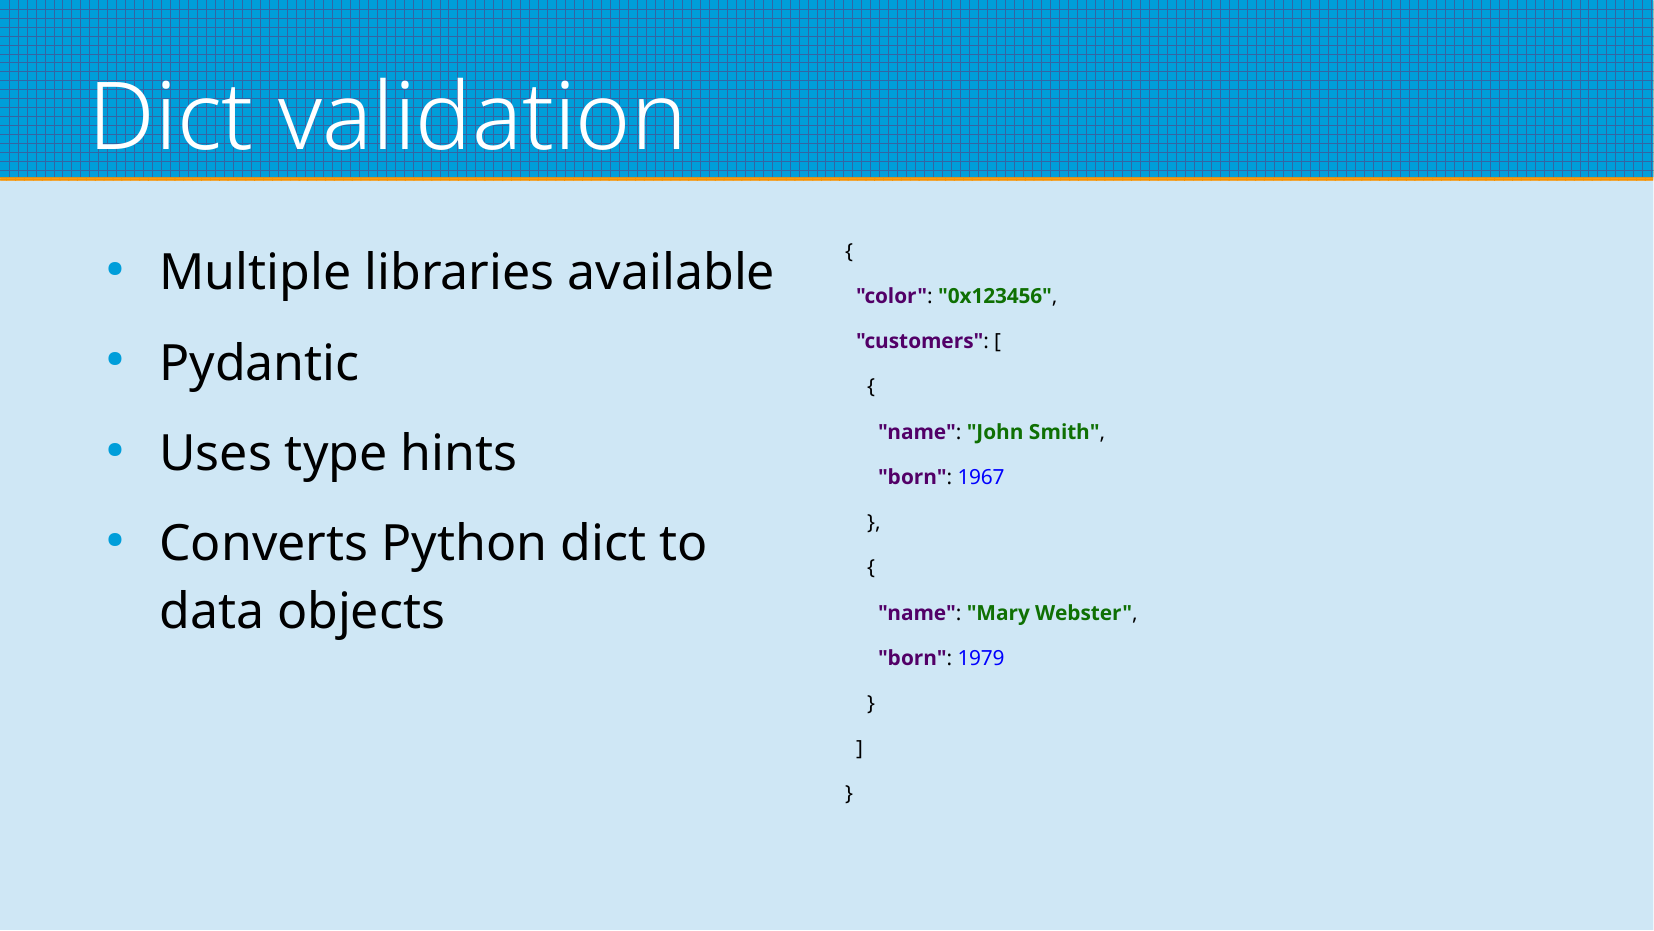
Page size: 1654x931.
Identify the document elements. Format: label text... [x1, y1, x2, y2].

list Multiple libraries available Pydantic Uses type hints Converts Python dict to data objects [88, 236, 809, 813]
title Dict validation [88, 14, 1565, 178]
list { "color": "0x123456", "customers": [ { "name": "John Smith", "born": 1967 }, { "name": "Mary Webster", "born": 1979 } ] } [845, 236, 1566, 813]
